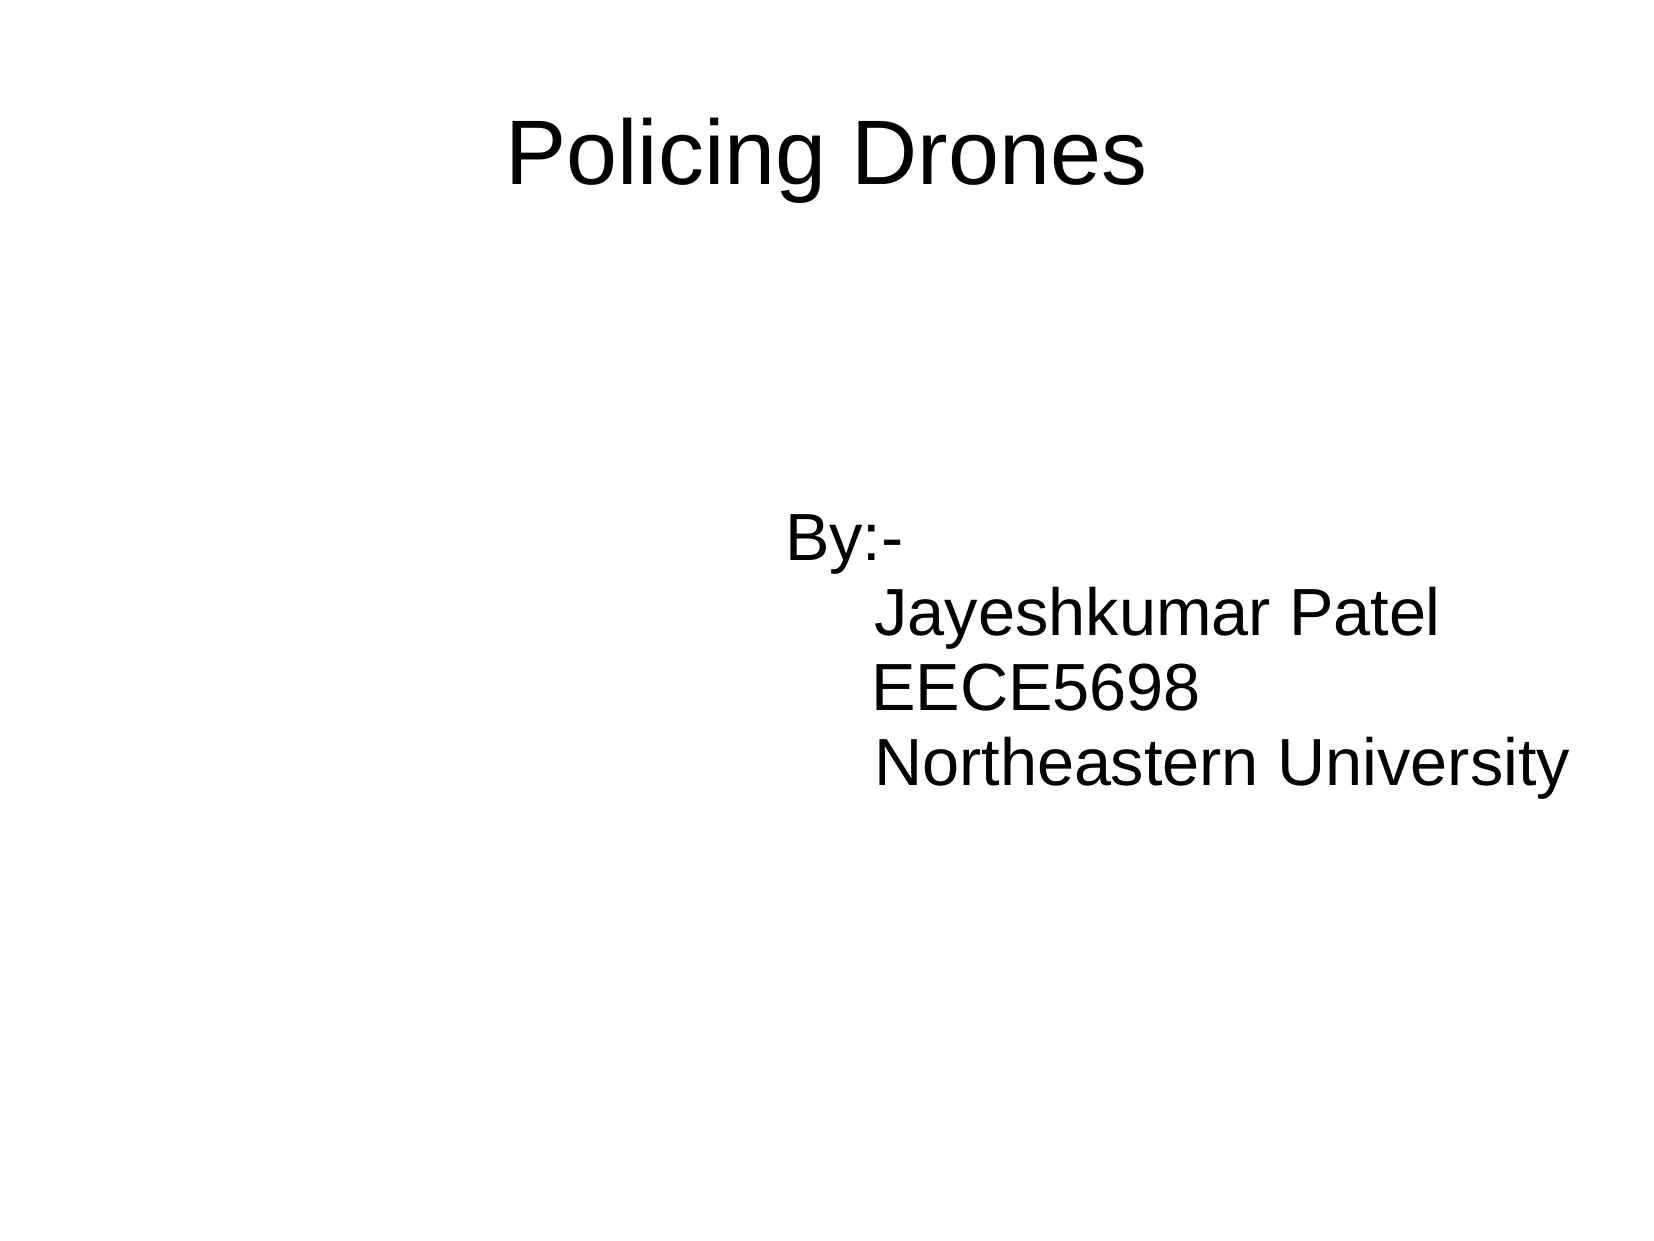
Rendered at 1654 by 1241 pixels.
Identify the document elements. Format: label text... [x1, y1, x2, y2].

title Policing Drones [82, 49, 1571, 257]
subtitle By:- Jayeshkumar Patel EECE5698 Northeastern University [82, 290, 1571, 1010]
